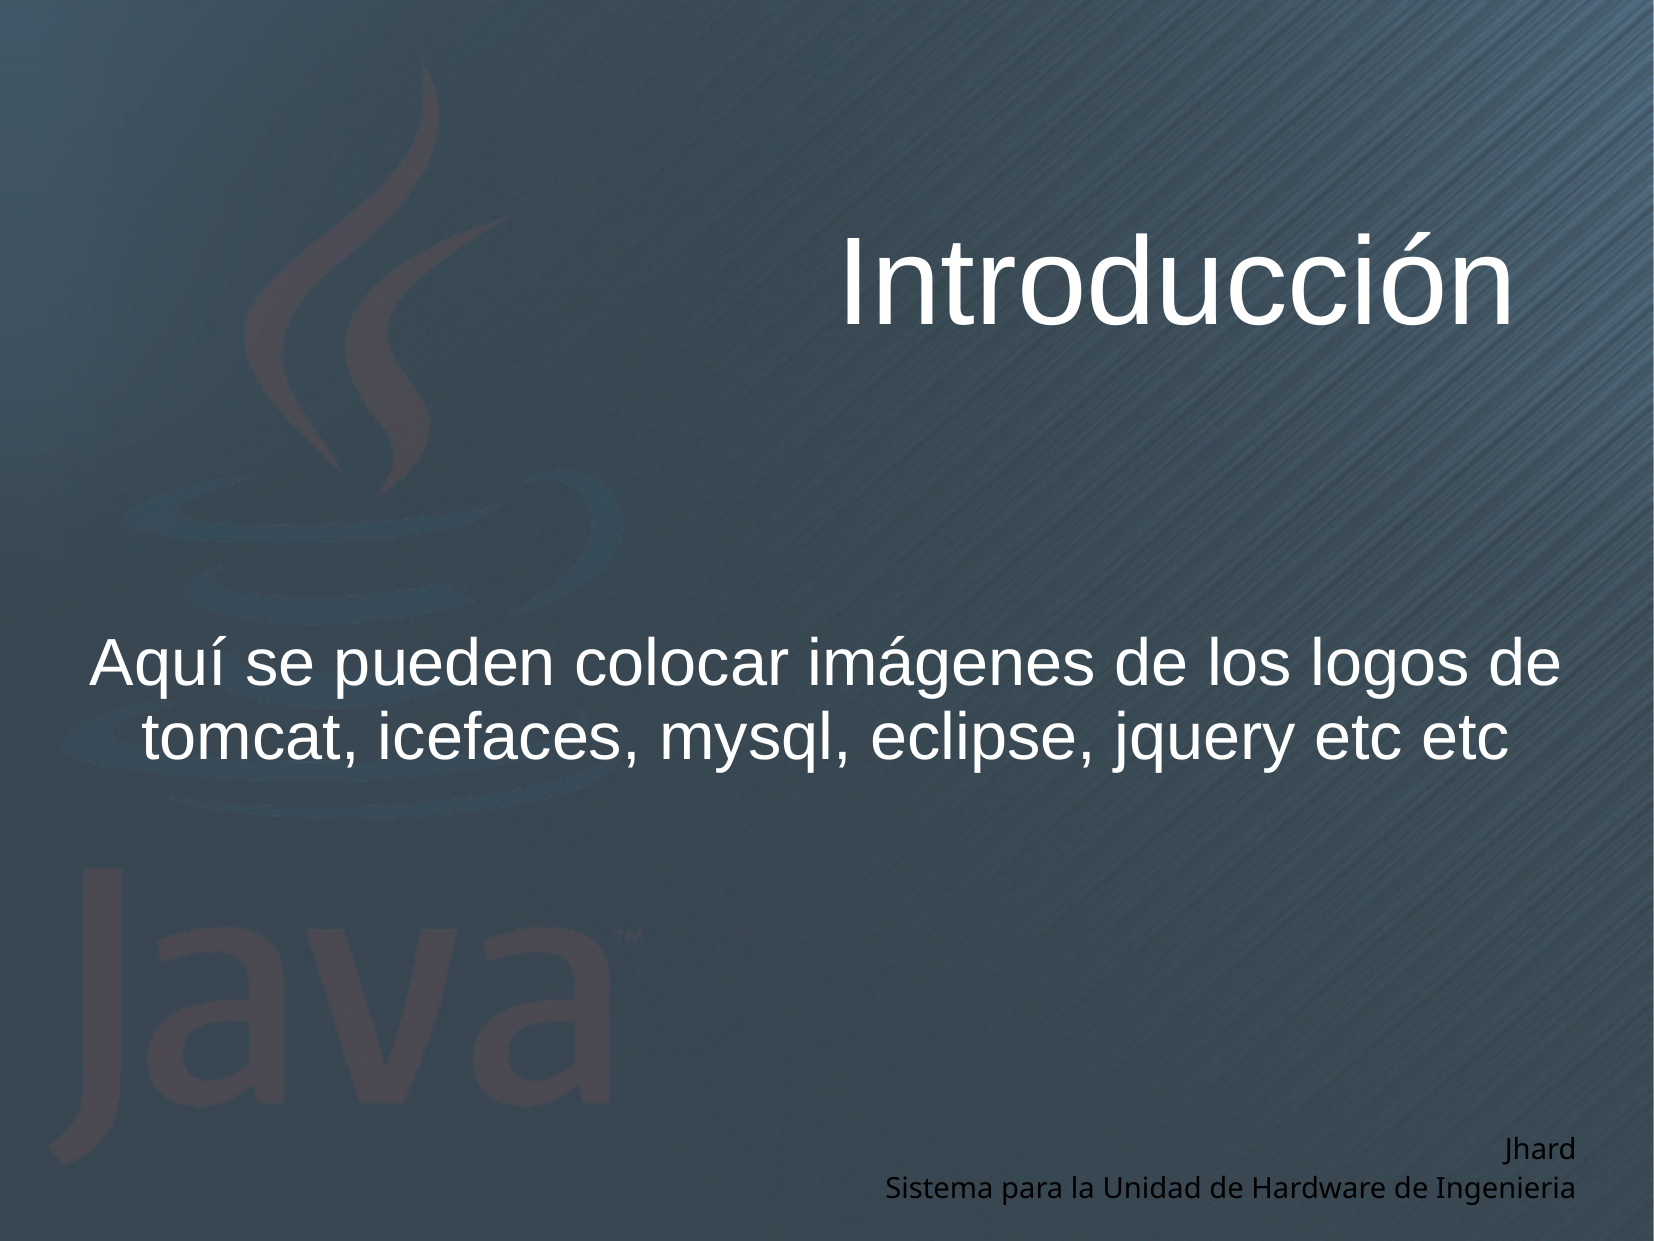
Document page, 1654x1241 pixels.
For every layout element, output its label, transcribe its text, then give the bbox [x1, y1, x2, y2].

title Introducción [29, 177, 1518, 385]
subtitle Aquí se pueden colocar imágenes de los logos de tomcat, icefaces, mysql, eclipse, jquery etc etc [82, 297, 1571, 1102]
picture [0, 0, 1654, 1241]
